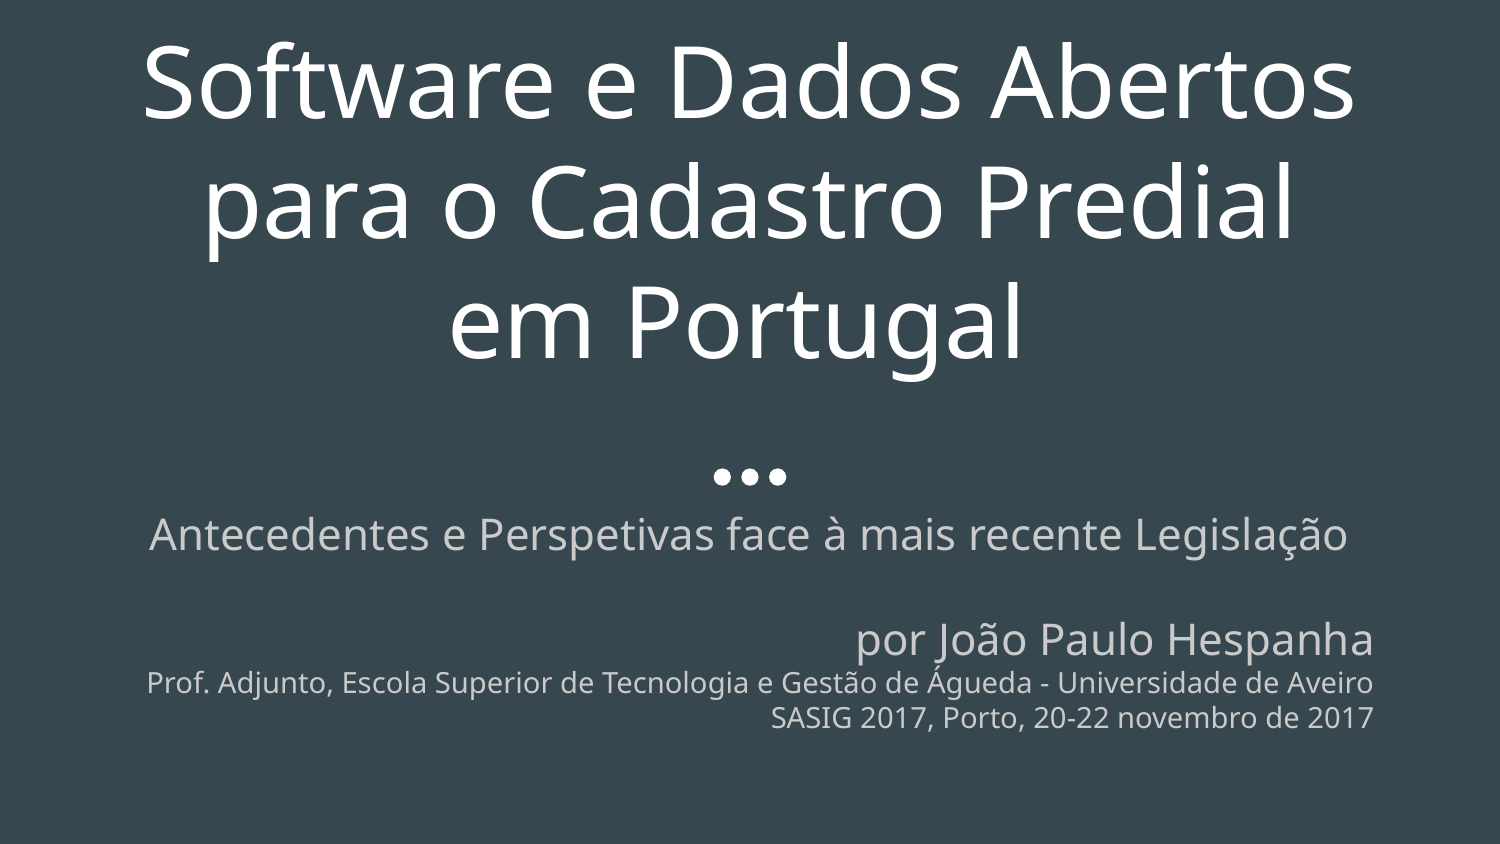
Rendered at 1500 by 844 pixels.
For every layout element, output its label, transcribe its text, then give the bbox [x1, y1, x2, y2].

title Software e Dados Abertos para o Cadastro Predial em Portugal [110, 109, 1390, 394]
subtitle Antecedentes e Perspetivas face à mais recente Legislação por João Paulo Hespanha Prof. Adjunto, Escola Superior de Tecnologia e Gestão de Águeda - Universidade de Aveiro SASIG 2017, Porto, 20-22 novembro de 2017 [110, 491, 1390, 752]
